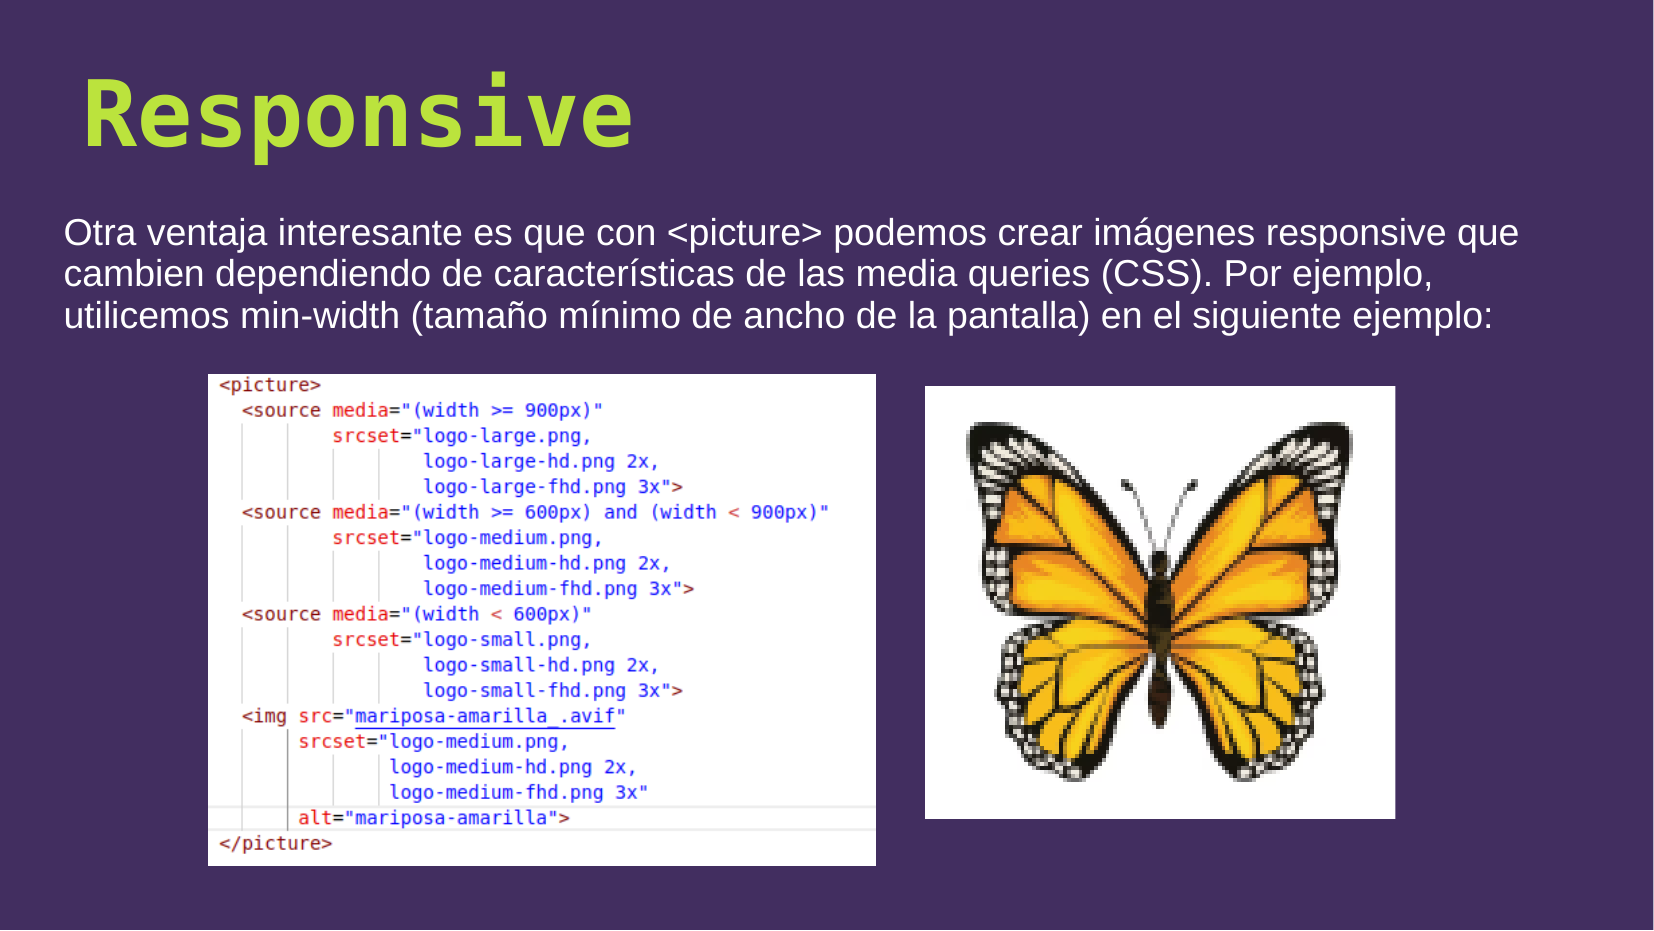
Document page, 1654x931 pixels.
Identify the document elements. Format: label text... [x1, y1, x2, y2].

picture [208, 374, 876, 866]
list Otra ventaja interesante es que con <picture> podemos crear imágenes responsive que cambien dependiendo de características de las media queries (CSS). Por ejemplo, utilicemos min-width (tamaño mínimo de ancho de la pantalla) en el siguiente ejemplo: [63, 210, 1580, 382]
title Responsive [82, 37, 1571, 193]
picture [925, 386, 1396, 819]
